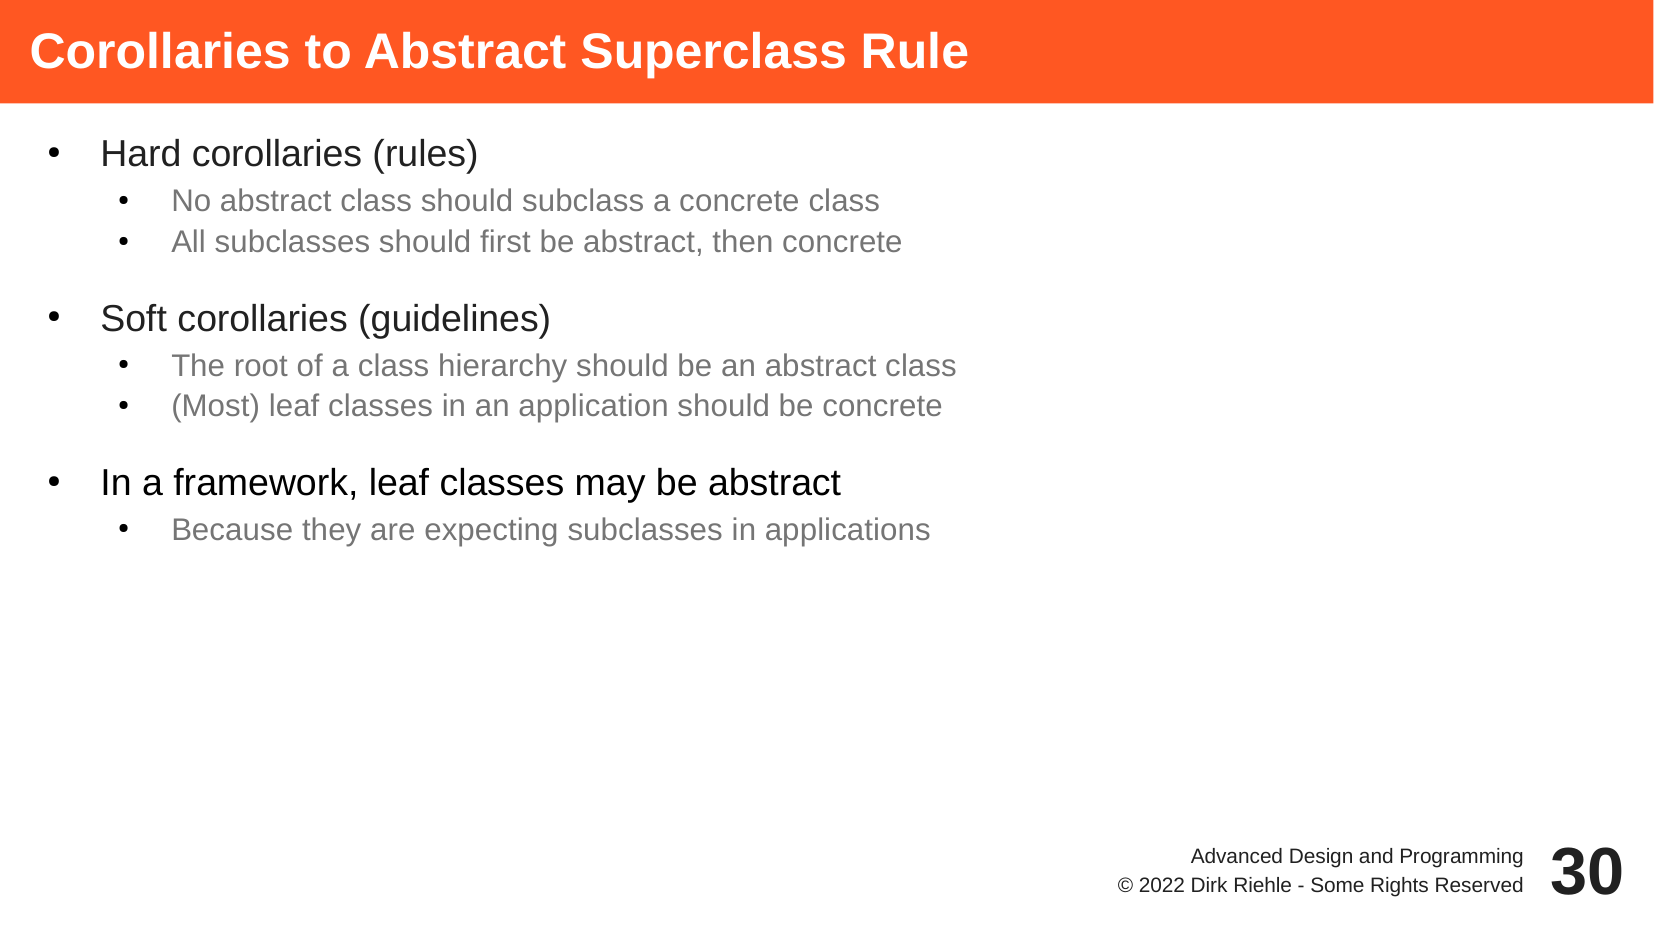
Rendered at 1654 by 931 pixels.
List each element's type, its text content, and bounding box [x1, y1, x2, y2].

list Hard corollaries (rules) No abstract class should subclass a concrete class All subclasses should first be abstract, then concrete Soft corollaries (guidelines) The root of a class hierarchy should be an abstract class (Most) leaf classes in an application should be concrete In a framework, leaf classes may be abstract Because they are expecting subclasses in applications [29, 132, 1625, 813]
title Corollaries to Abstract Superclass Rule [0, 0, 1654, 104]
